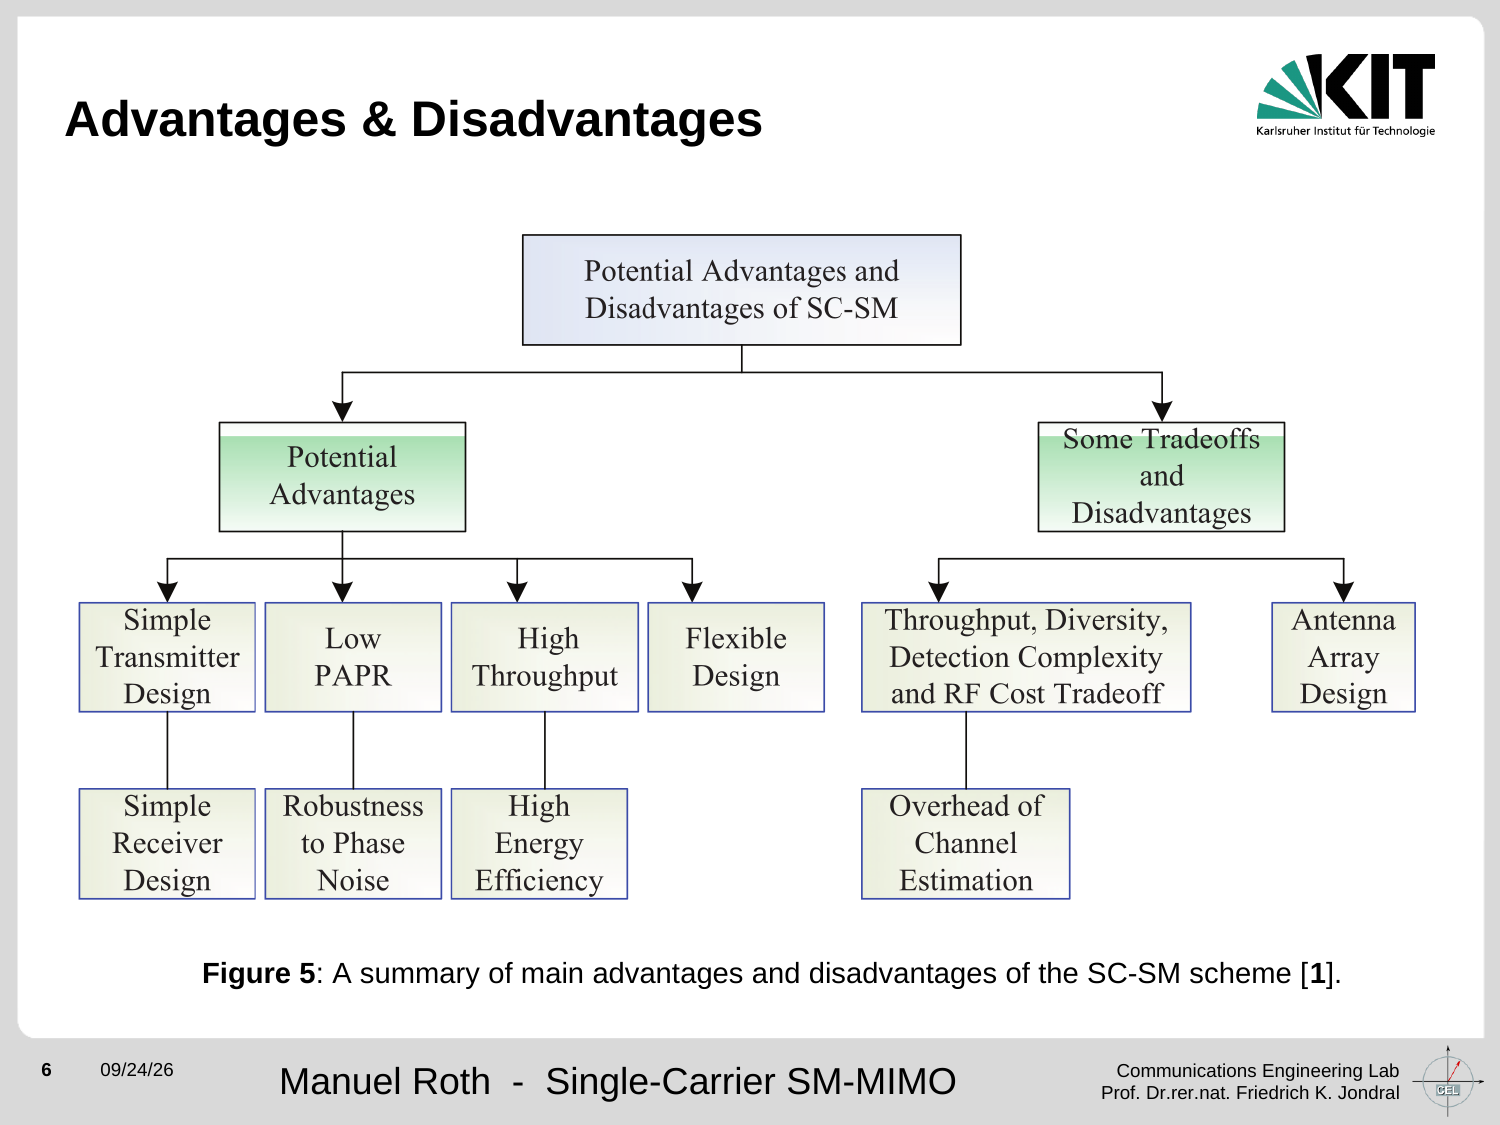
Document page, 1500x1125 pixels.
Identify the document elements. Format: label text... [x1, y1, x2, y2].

picture [0, 0, 1500, 1125]
title Advantages & Disadvantages [64, 54, 1198, 147]
list Figure 5: A summary of main advantages and disadvantages of the SC-SM scheme [1]. [58, 954, 1435, 1010]
